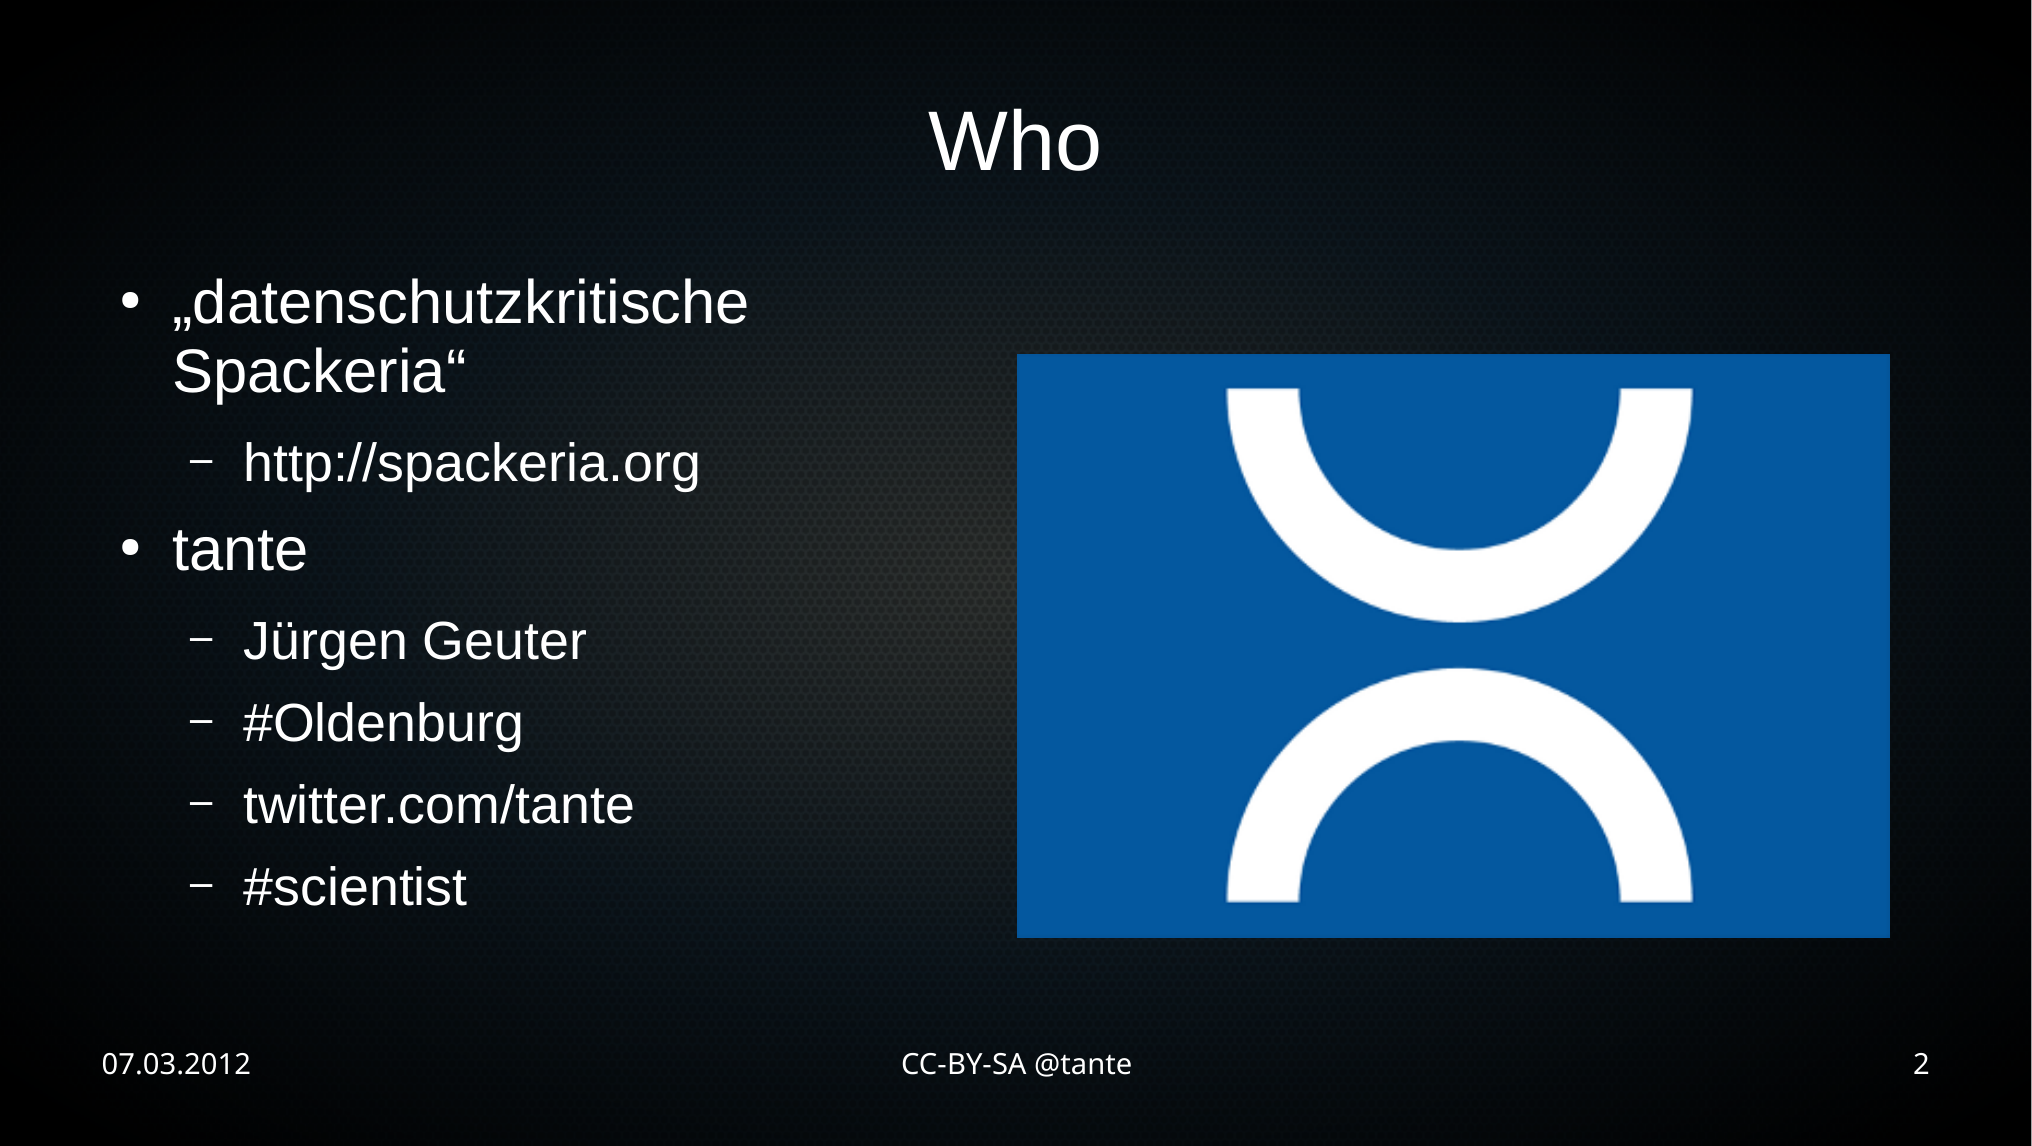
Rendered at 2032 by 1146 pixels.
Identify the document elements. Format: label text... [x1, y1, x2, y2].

title Who [101, 45, 1930, 237]
list „datenschutzkritische Spackeria“ http://spackeria.org tante Jürgen Geuter #Oldenburg twitter.com/tante #scientist [101, 268, 974, 1025]
picture [0, 0, 2032, 1146]
